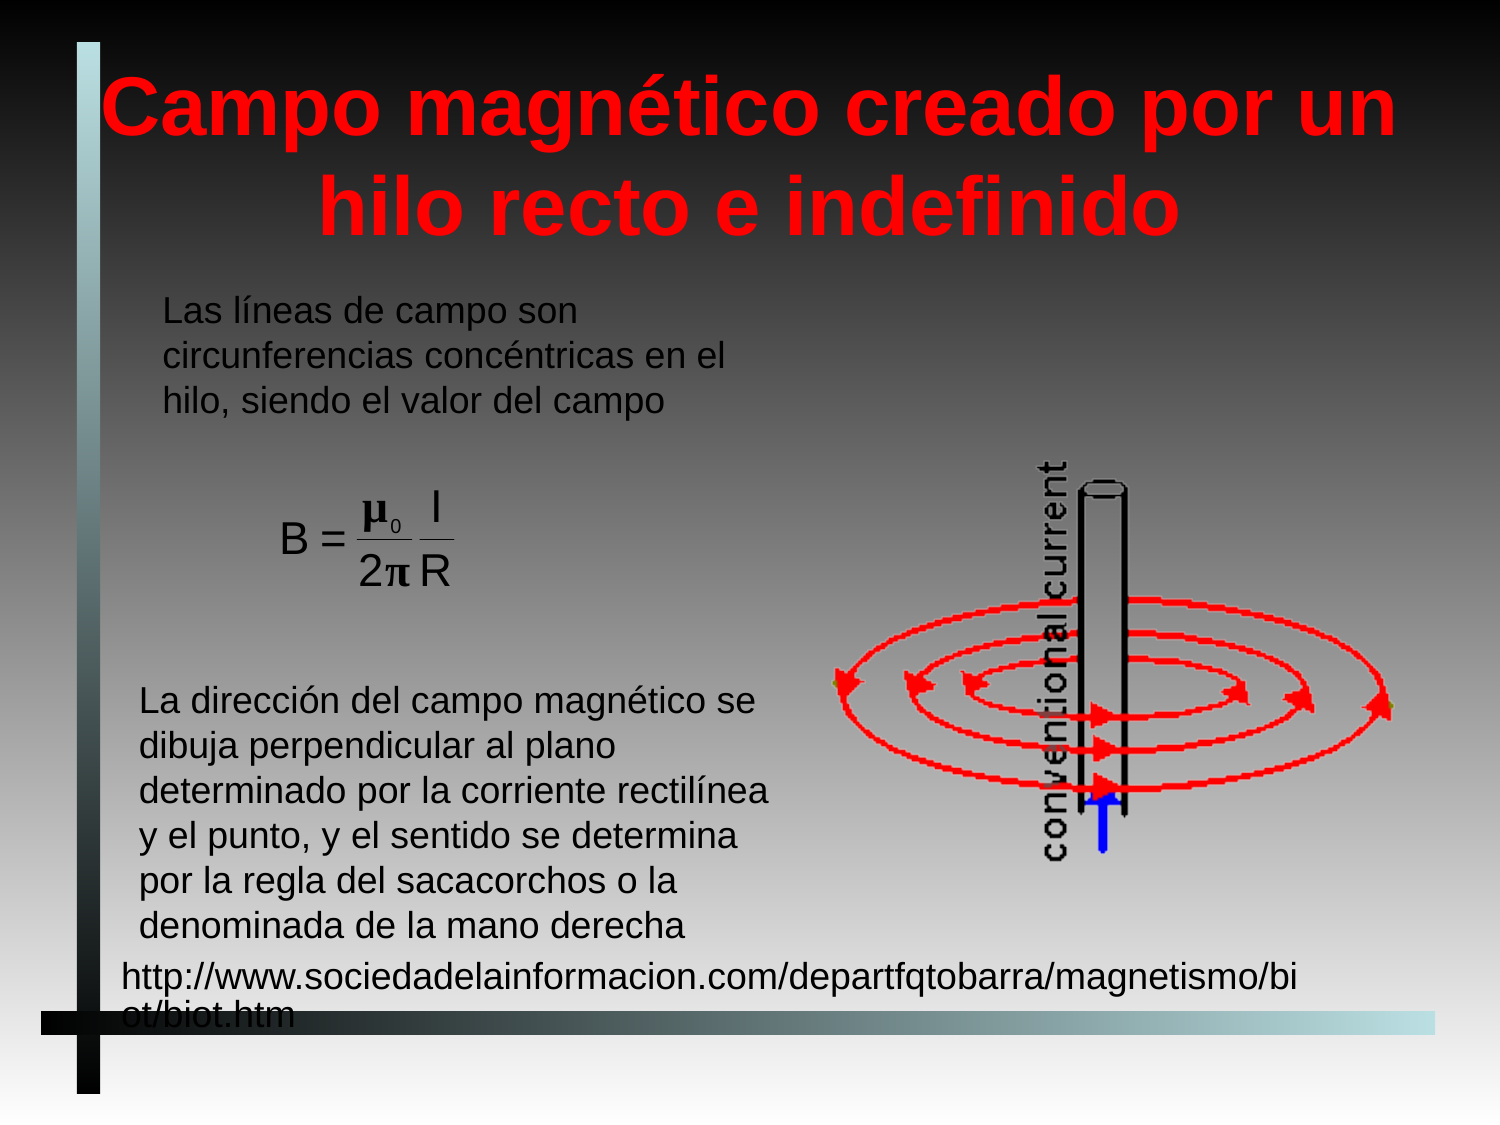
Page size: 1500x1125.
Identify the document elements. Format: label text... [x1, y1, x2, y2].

title Campo magnético creado por un hilo recto e indefinido [75, 45, 1425, 233]
text_box La dirección del campo magnético se dibuja perpendicular al plano determinado por la corriente rectilínea y el punto, y el sentido se determina por la regla del sacacorchos o la denominada de la mano derecha [123, 668, 786, 944]
picture [820, 444, 1400, 871]
text_box http://www.sociedadelainformacion.com/departfqtobarra/magnetismo/biot/biot.htm [106, 944, 1331, 1050]
chart [277, 480, 461, 596]
text_box Las líneas de campo son circunferencias concéntricas en el hilo, siendo el valor del campo [147, 278, 750, 429]
